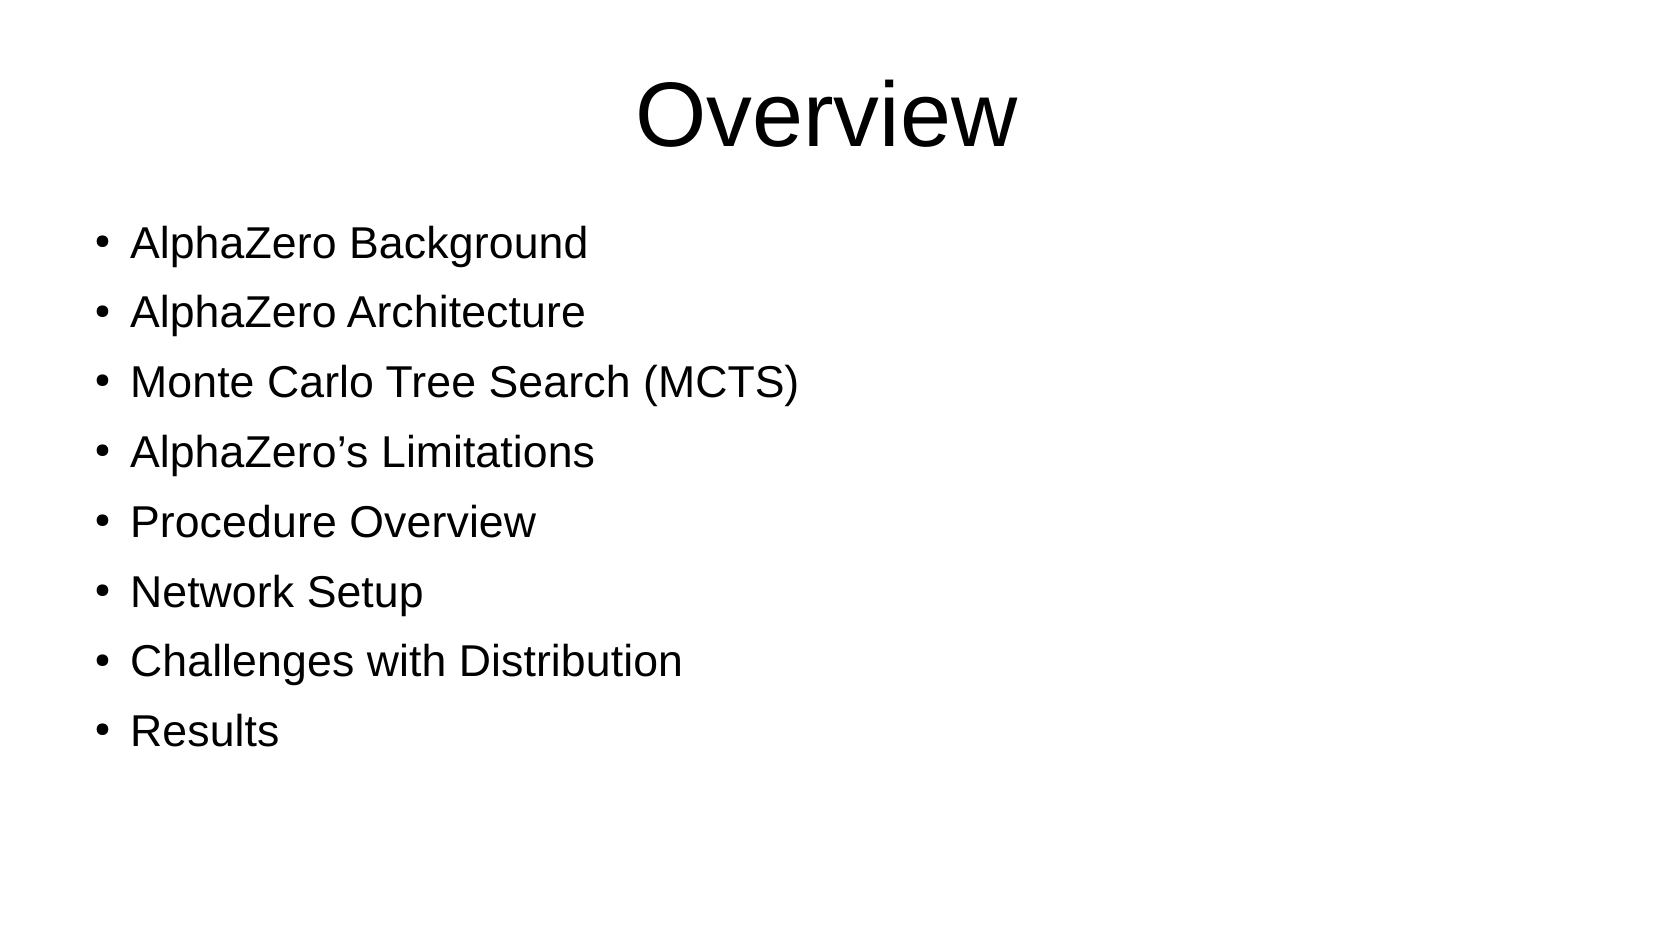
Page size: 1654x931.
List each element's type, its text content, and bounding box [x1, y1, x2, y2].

title Overview [82, 37, 1571, 193]
list AlphaZero Background AlphaZero Architecture Monte Carlo Tree Search (MCTS) AlphaZero’s Limitations Procedure Overview Network Setup Challenges with Distribution Results [82, 217, 1571, 758]
